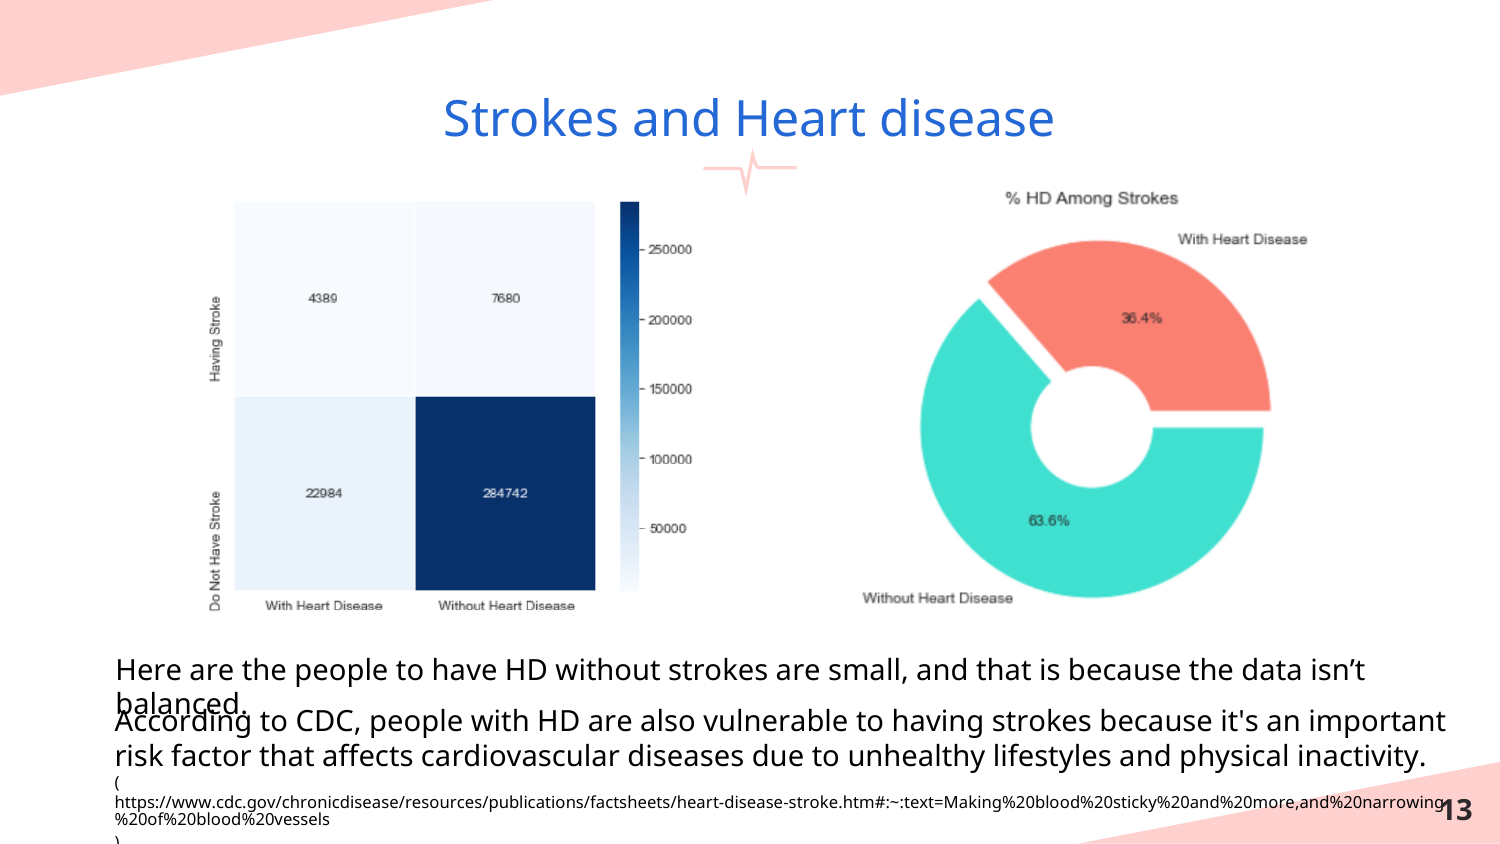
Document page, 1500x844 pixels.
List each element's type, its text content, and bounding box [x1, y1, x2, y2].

title Strokes and Heart disease [0, 71, 1500, 141]
text_box Here are the people to have HD without strokes are small, and that is because the data isn’t balanced. [100, 643, 1456, 694]
text_box 13 [1424, 783, 1489, 830]
text_box According to CDC, people with HD are also vulnerable to having strokes because it's an important risk factor that affects cardiovascular diseases due to unhealthy lifestyles and physical inactivity. (https://www.cdc.gov/chronicdisease/resources/publications/factsheets/heart-disease-stroke.htm#:~:text=Making%20blood%20sticky%20and%20more,and%20narrowing%20of%20blood%20vessels) [99, 694, 1464, 801]
picture [176, 188, 703, 643]
picture [828, 188, 1324, 618]
